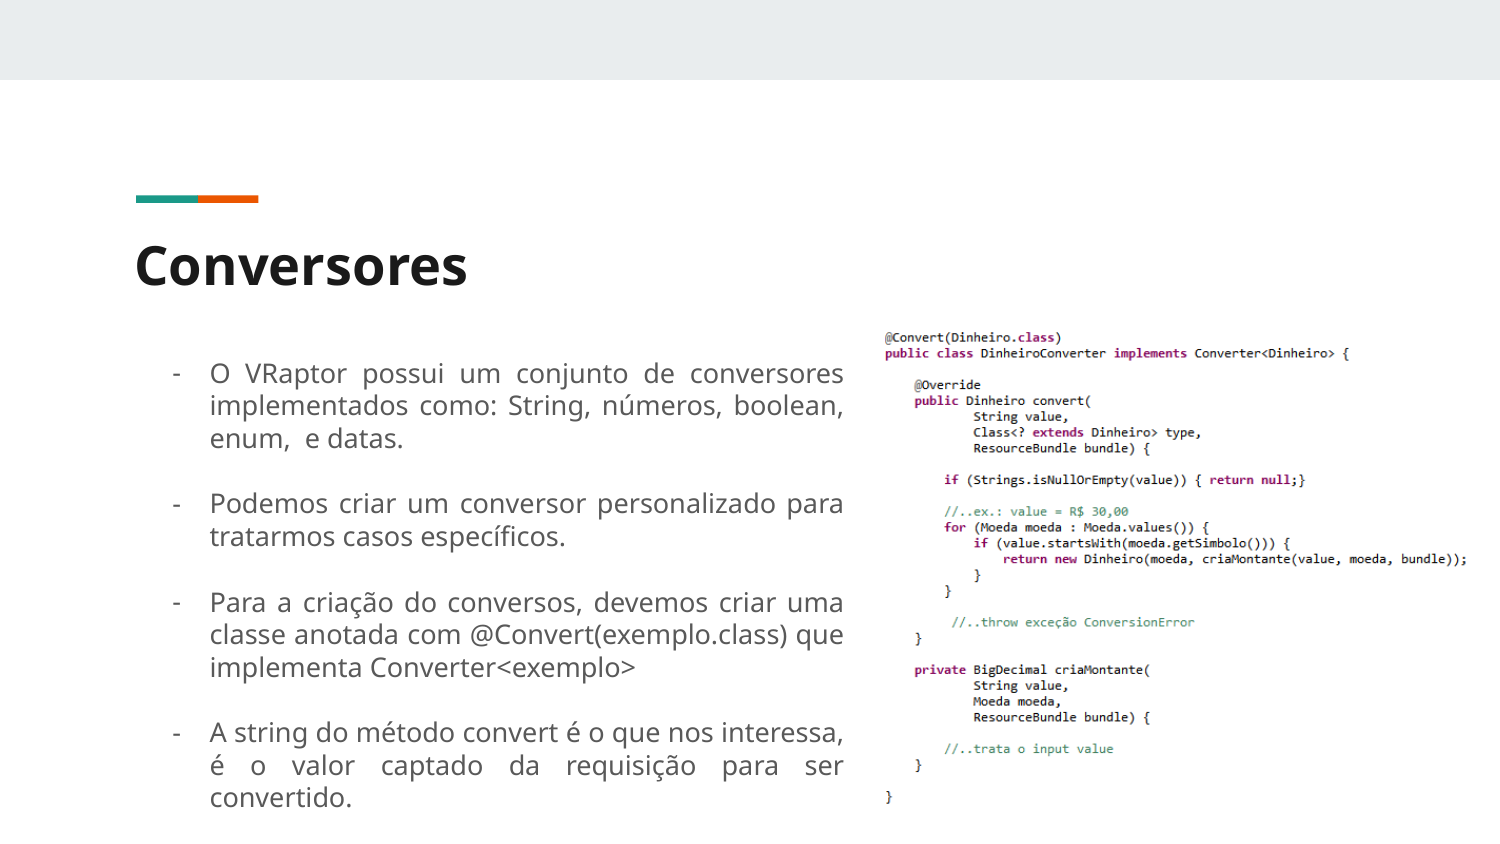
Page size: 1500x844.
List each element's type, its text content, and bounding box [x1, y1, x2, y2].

picture [884, 329, 1475, 809]
title Conversores [119, 216, 1381, 305]
list O VRaptor possui um conjunto de conversores implementados como: String, números, boolean, enum, e datas. Podemos criar um conversor personalizado para tratarmos casos específicos. Para a criação do conversos, devemos criar uma classe anotada com @Convert(exemplo.class) que implementa Converter<exemplo> A string do método convert é o que nos interessa, é o valor captado da requisição para ser convertido. [119, 341, 860, 712]
